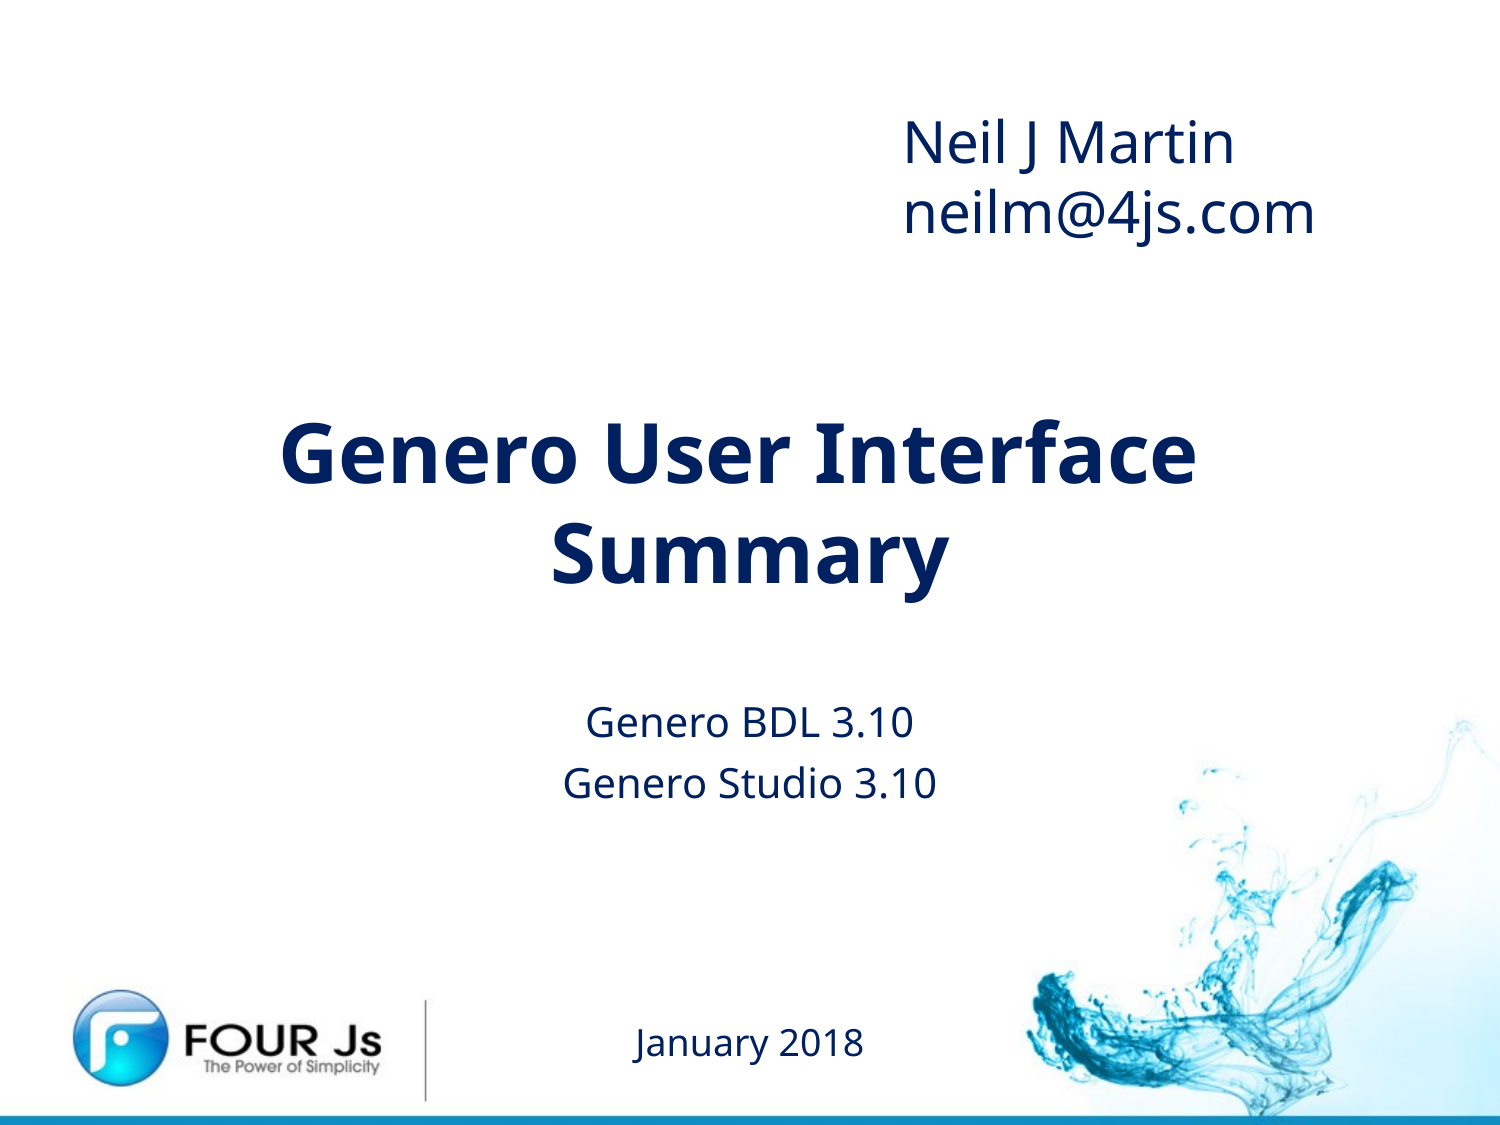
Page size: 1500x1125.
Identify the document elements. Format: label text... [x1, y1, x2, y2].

title Genero User Interface Summary [112, 337, 1388, 663]
subtitle Genero BDL 3.10 Genero Studio 3.10 [225, 688, 1275, 976]
picture [0, 0, 1500, 1122]
list January 2018 [519, 1011, 981, 1095]
text_box Neil J Martin neilm@4js.com [887, 97, 1475, 253]
